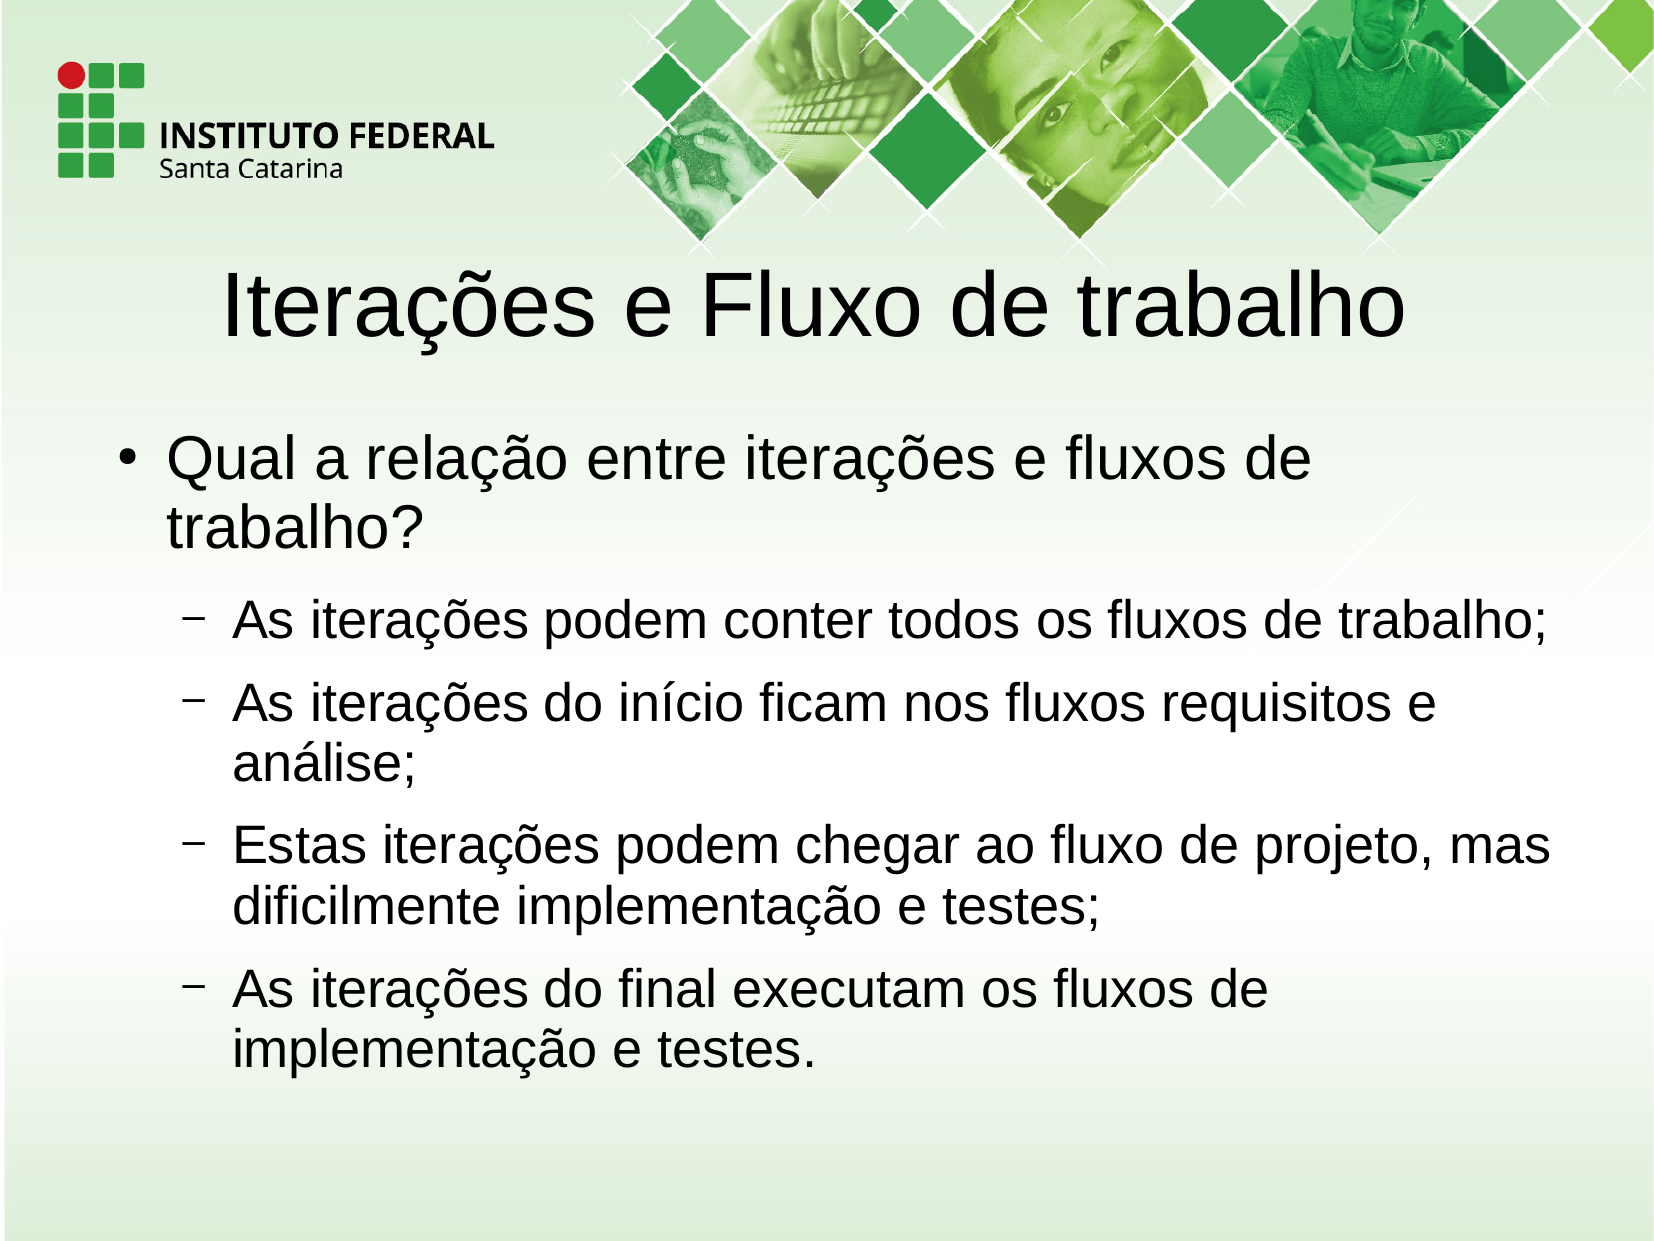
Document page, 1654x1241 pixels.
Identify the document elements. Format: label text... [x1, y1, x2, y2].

list Qual a relação entre iterações e fluxos de trabalho? As iterações podem conter todos os fluxos de trabalho; As iterações do início ficam nos fluxos requisitos e análise; Estas iterações podem chegar ao fluxo de projeto, mas dificilmente implementação e testes; As iterações do final executam os fluxos de implementação e testes. [100, 422, 1556, 1143]
picture [1, 0, 1654, 1241]
title Iterações e Fluxo de trabalho [70, 200, 1560, 408]
